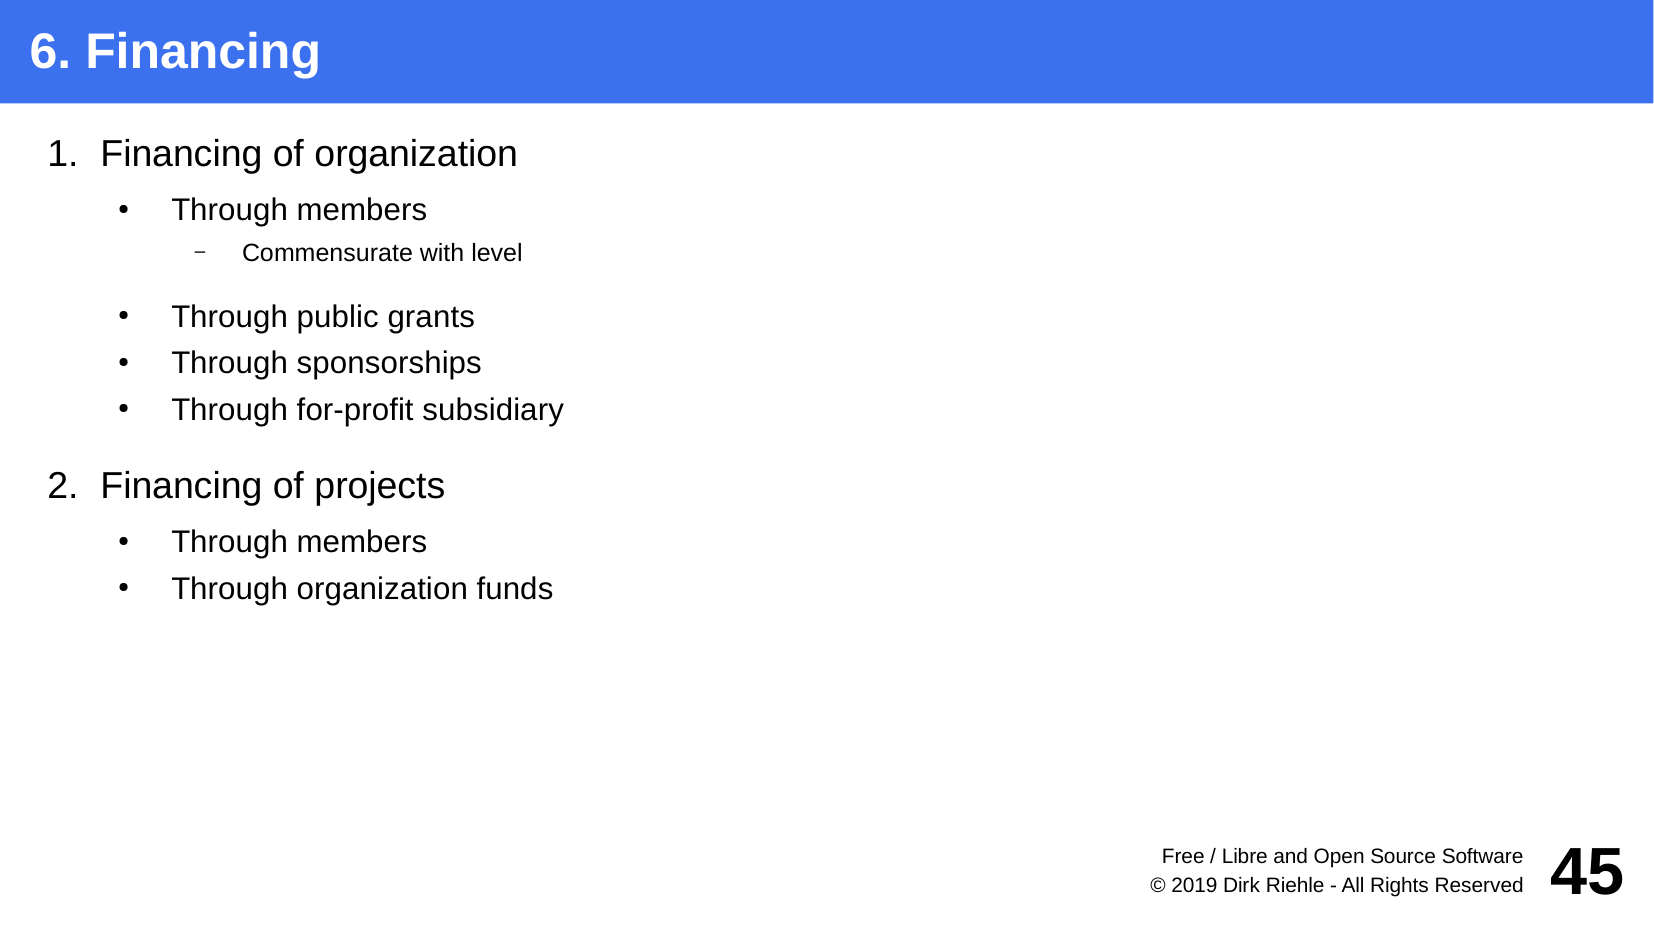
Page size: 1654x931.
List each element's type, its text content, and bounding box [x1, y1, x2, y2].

title 6. Financing [0, 0, 1654, 104]
list Financing of organization Through members Commensurate with level Through public grants Through sponsorships Through for-profit subsidiary Financing of projects Through members Through organization funds [29, 132, 808, 813]
